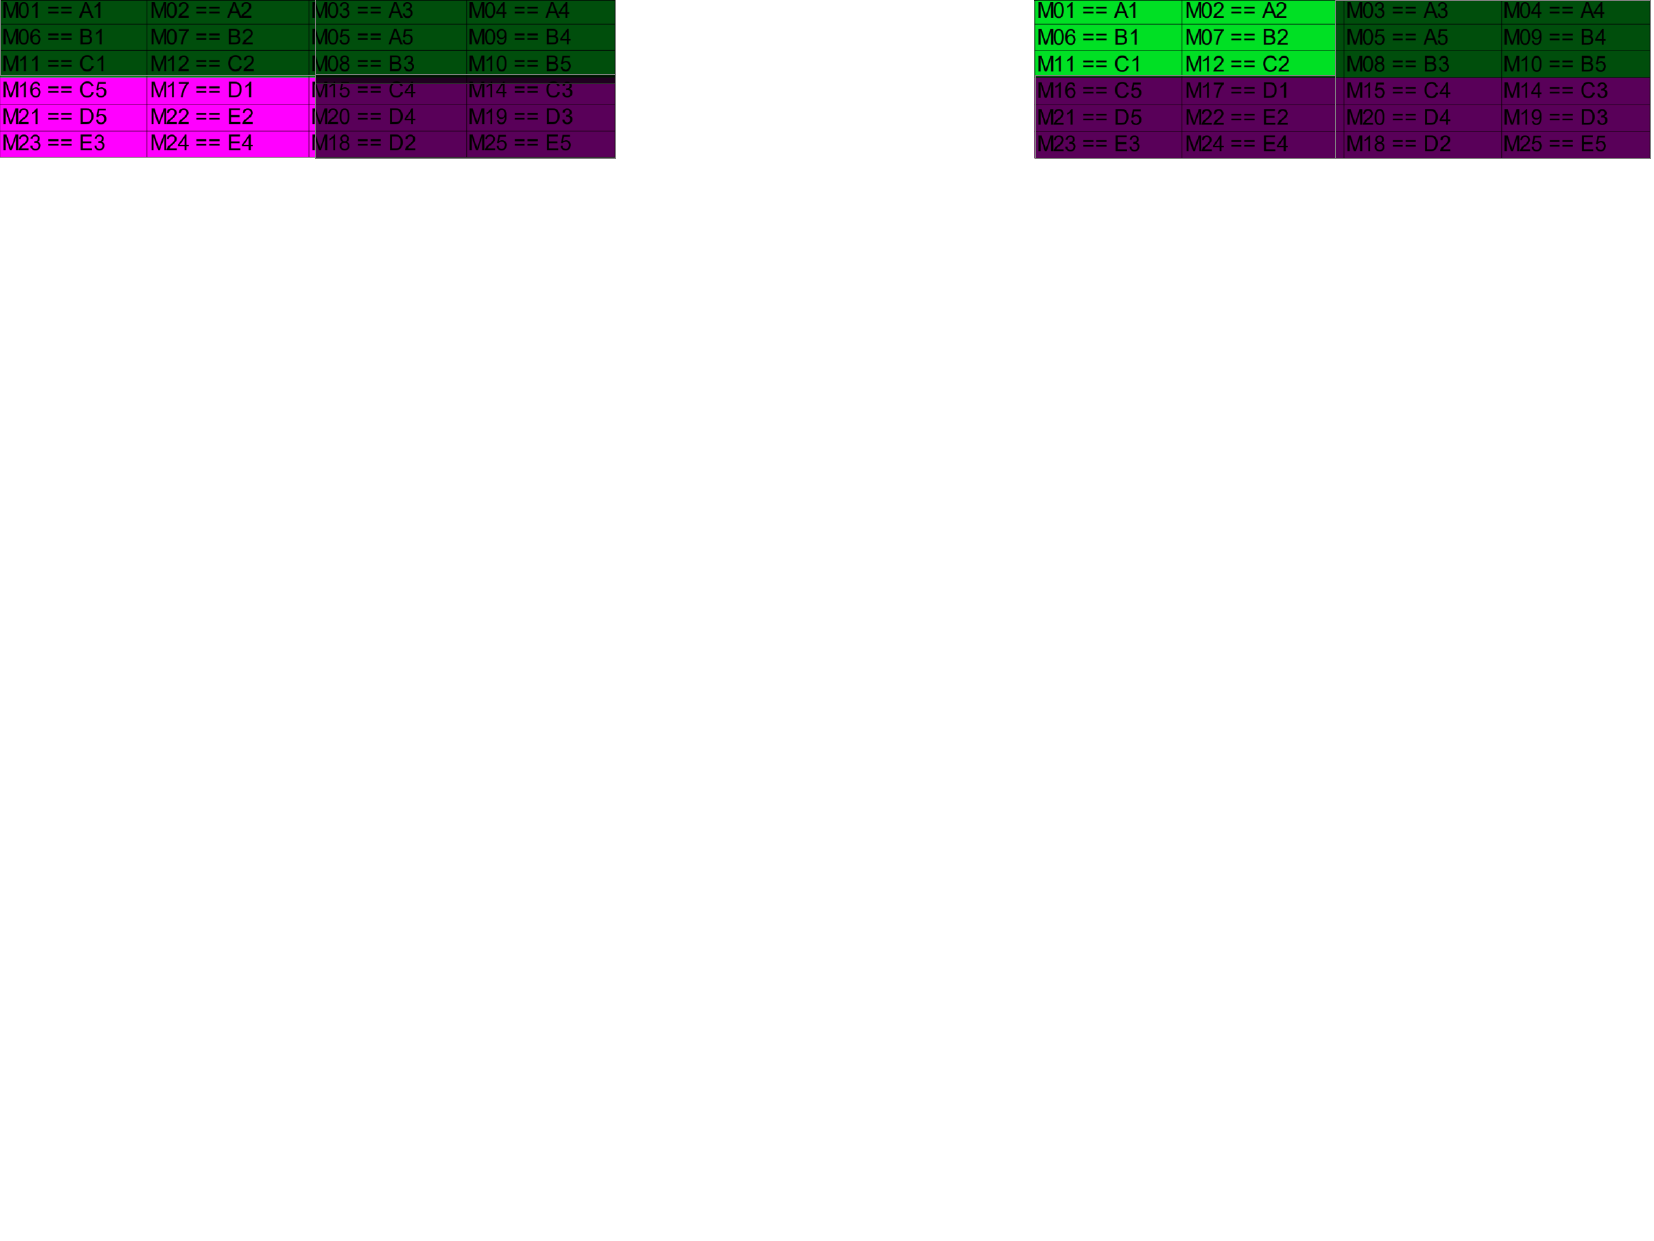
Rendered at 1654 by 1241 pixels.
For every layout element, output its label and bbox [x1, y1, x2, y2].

text_box [1035, 0, 1651, 159]
text_box [0, 0, 616, 159]
picture [0, 76, 315, 159]
picture [1034, 0, 1335, 159]
